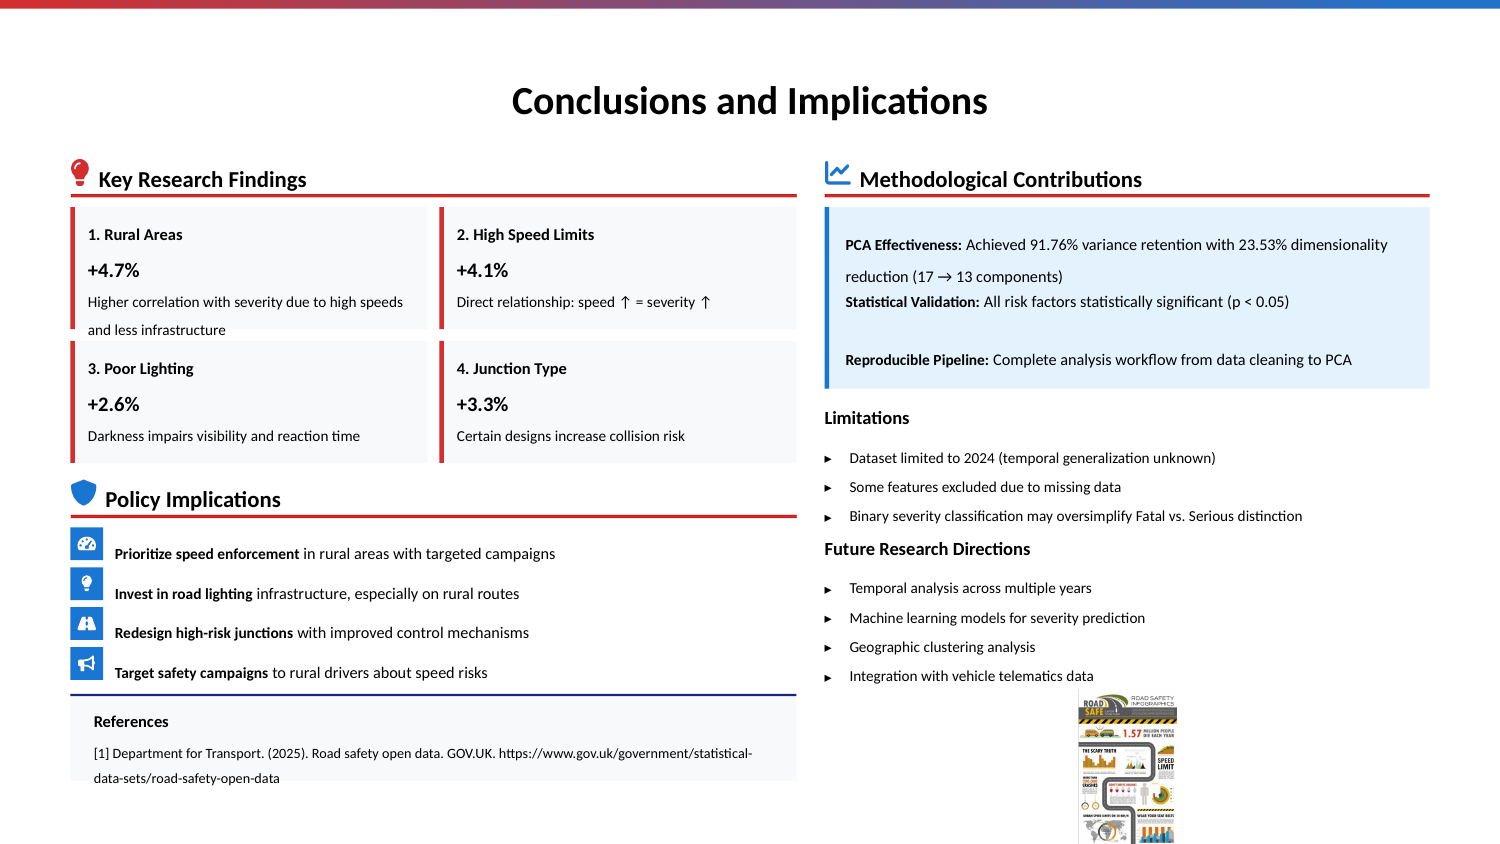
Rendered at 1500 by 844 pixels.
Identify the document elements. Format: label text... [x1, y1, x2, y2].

text_box ▸ [824, 566, 833, 596]
text_box +2.6% [87, 380, 410, 416]
text_box +4.7% [87, 246, 410, 282]
text_box Statistical Validation: All risk factors statistically significant (p < 0.05) [845, 278, 1409, 311]
text_box Invest in road lighting infrastructure, especially on rural routes [114, 567, 645, 603]
text_box Future Research Directions [824, 528, 1430, 559]
text_box Machine learning models for severity prediction [833, 596, 1430, 625]
text_box ▸ [824, 596, 833, 625]
text_box [70, 527, 104, 561]
text_box Redesign high-risk junctions with improved control mechanisms [114, 607, 660, 643]
text_box [439, 207, 797, 330]
text_box Prioritize speed enforcement in rural areas with targeted campaigns [114, 527, 694, 563]
text_box [70, 567, 104, 601]
text_box Key Research Findings [99, 154, 386, 192]
text_box [824, 207, 1430, 389]
text_box [70, 207, 428, 330]
text_box Target safety campaigns to rural drivers about speed risks [114, 647, 608, 683]
text_box ▸ [824, 465, 833, 494]
text_box ▸ [824, 625, 833, 654]
text_box ▸ [824, 494, 833, 525]
text_box Some features excluded due to missing data [833, 465, 1430, 494]
text_box [439, 340, 797, 463]
text_box Policy Implications [105, 474, 349, 513]
text_box 4. Junction Type [456, 350, 779, 378]
text_box Temporal analysis across multiple years [833, 566, 1430, 596]
text_box Higher correlation with severity due to high speeds and less infrastructure [87, 283, 410, 339]
text_box [70, 340, 428, 463]
text_box 2. High Speed Limits [456, 216, 779, 245]
text_box Integration with vehicle telematics data [833, 654, 1430, 685]
text_box Dataset limited to 2024 (temporal generalization unknown) [833, 436, 1430, 465]
text_box Limitations [824, 398, 1430, 429]
text_box Geographic clustering analysis [833, 625, 1430, 654]
text_box [70, 607, 104, 640]
text_box Reproducible Pipeline: Complete analysis workflow from data cleaning to PCA [845, 336, 1409, 369]
text_box 3. Poor Lighting [87, 350, 410, 378]
text_box 1. Rural Areas [87, 216, 410, 245]
text_box Conclusions and Implications [70, 58, 1430, 123]
text_box Binary severity classification may oversimplify Fatal vs. Serious distinction [833, 494, 1430, 525]
text_box +4.1% [456, 246, 779, 282]
picture [0, 0, 1500, 844]
text_box Darkness impairs visibility and reaction time [87, 417, 410, 445]
text_box ▸ [824, 436, 833, 465]
text_box [70, 647, 104, 680]
text_box References [93, 703, 773, 731]
text_box [70, 693, 797, 781]
text_box [1] Department for Transport. (2025). Road safety open data. GOV.UK. https://www.gov.uk/government/statistical-data-sets/road-safety-open-data [93, 735, 773, 787]
text_box Certain designs increase collision risk [456, 417, 779, 445]
text_box Direct relationship: speed ↑ = severity ↑ [456, 283, 779, 311]
text_box ▸ [824, 654, 833, 685]
text_box PCA Effectiveness: Achieved 91.76% variance retention with 23.53% dimensionality reduction (17 → 13 components) [845, 221, 1409, 278]
text_box +3.3% [456, 380, 779, 416]
text_box Methodological Contributions [859, 154, 1246, 192]
